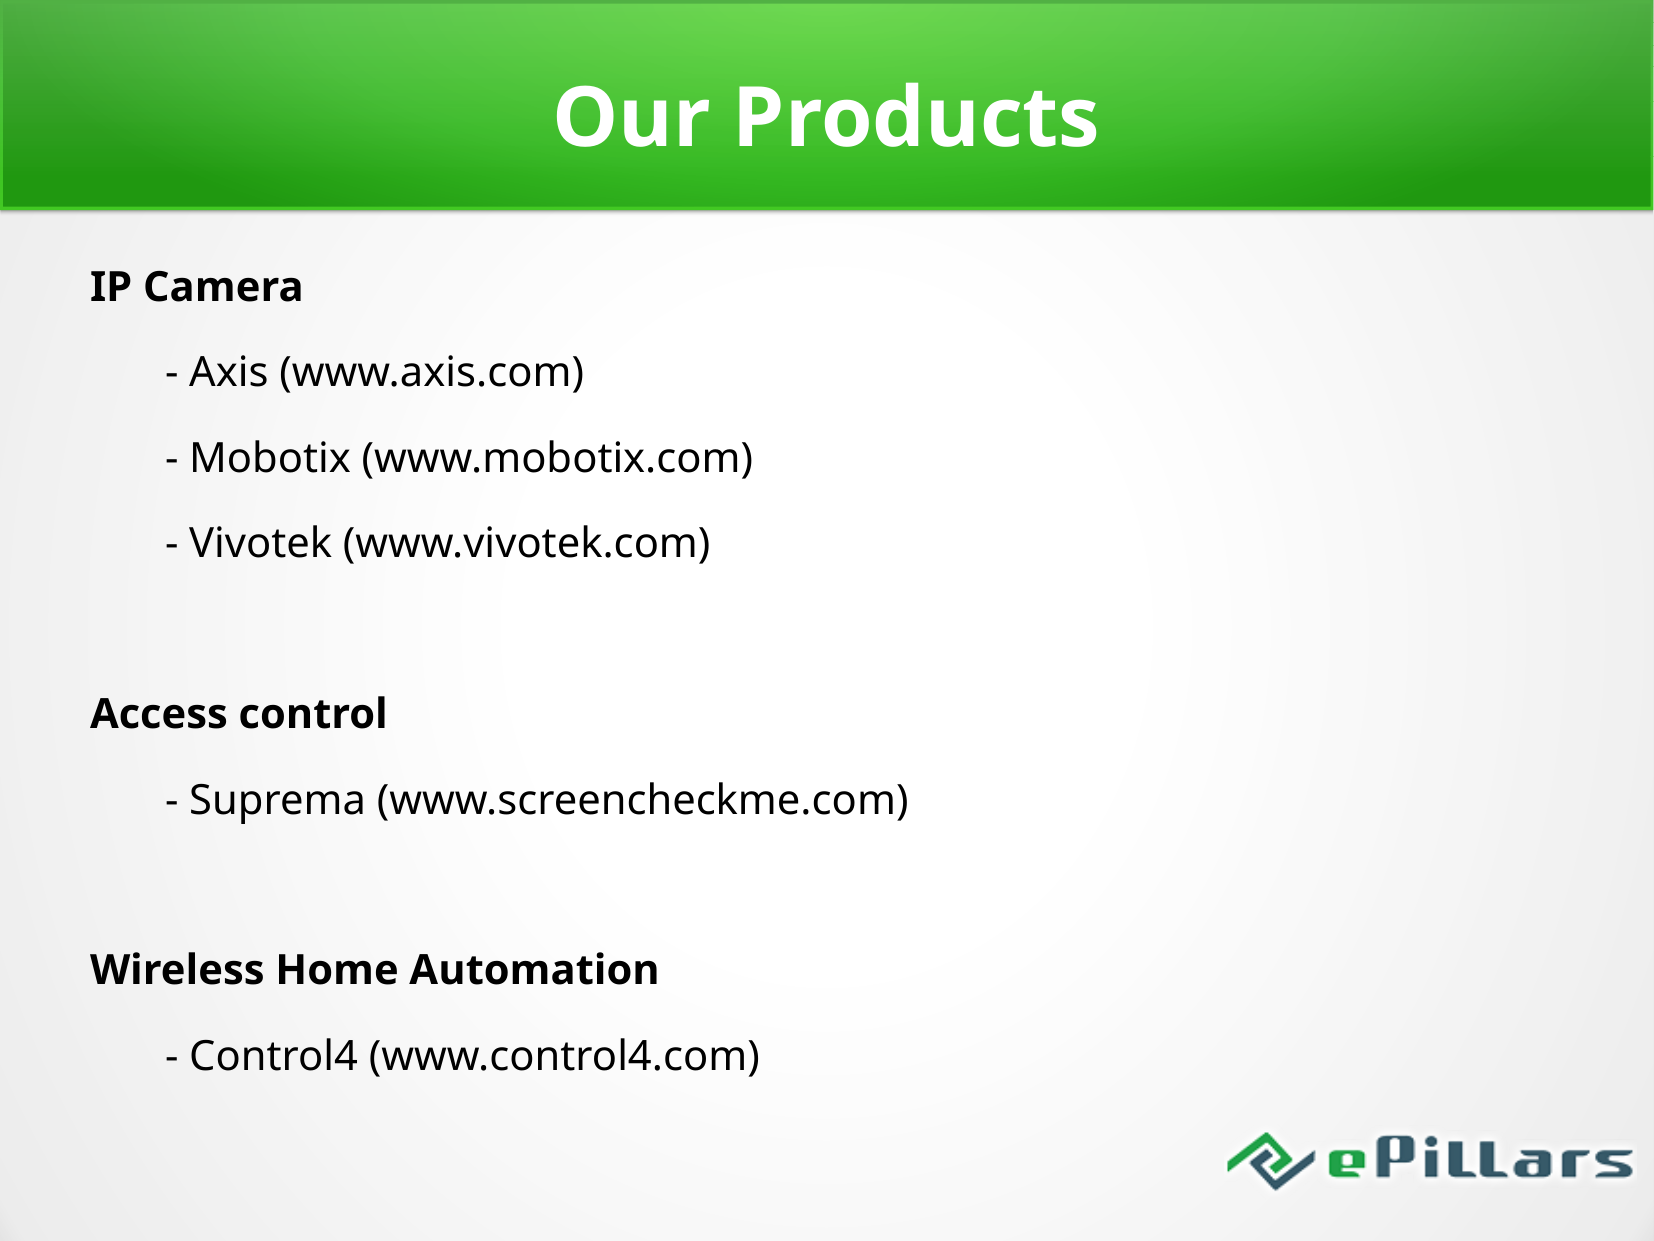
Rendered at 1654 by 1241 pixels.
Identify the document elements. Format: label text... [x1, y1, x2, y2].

picture [1224, 1124, 1637, 1201]
subtitle IP Camera - Axis (www.axis.com) - Mobotix (www.mobotix.com) - Vivotek (www.vivotek.com) Access control - Suprema (www.screencheckme.com) Wireless Home Automation - Control4 (www.control4.com) [90, 295, 1576, 1016]
title Our Products [82, 49, 1571, 179]
